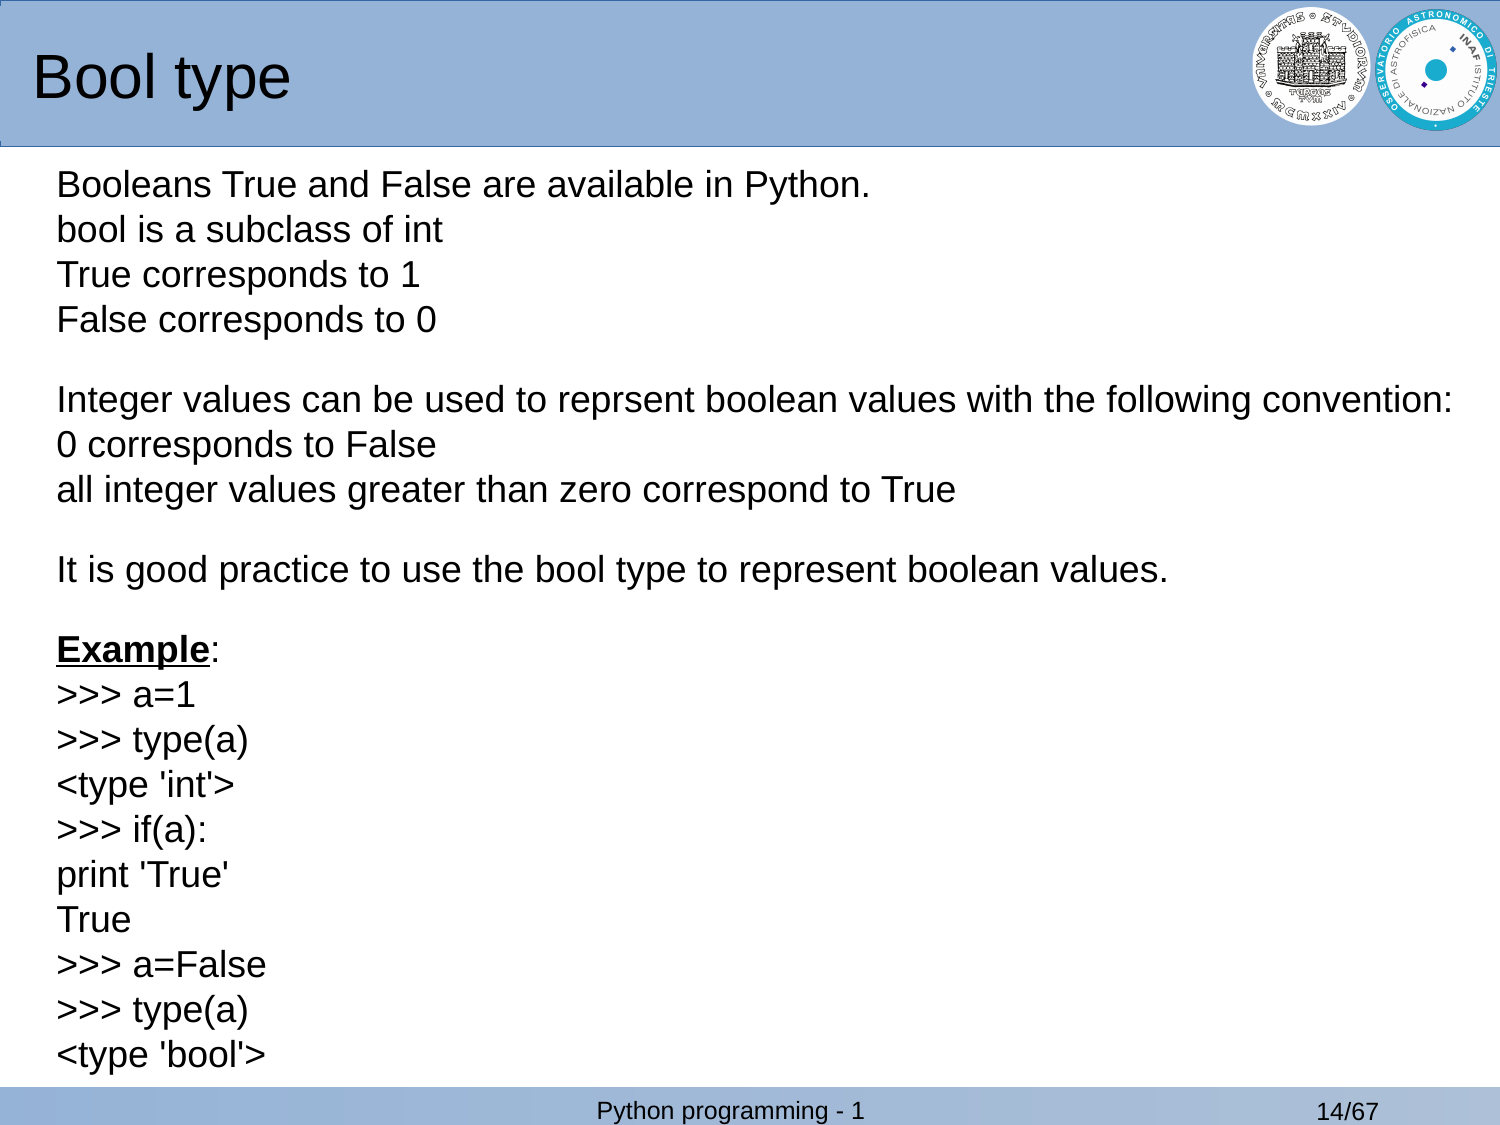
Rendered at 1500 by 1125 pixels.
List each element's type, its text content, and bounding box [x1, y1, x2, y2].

list Booleans True and False are available in Python. bool is a subclass of int True corresponds to 1 False corresponds to 0 Integer values can be used to reprsent boolean values with the following convention: 0 corresponds to False all integer values greater than zero correspond to True It is good practice to use the bool type to represent boolean values. Example: >>> a=1 >>> type(a) <type 'int'> >>> if(a): print 'True' True >>> a=False >>> type(a) <type 'bool'> [41, 152, 1500, 1065]
picture [1253, 0, 1500, 152]
text_box Bool type [0, 5, 1253, 141]
